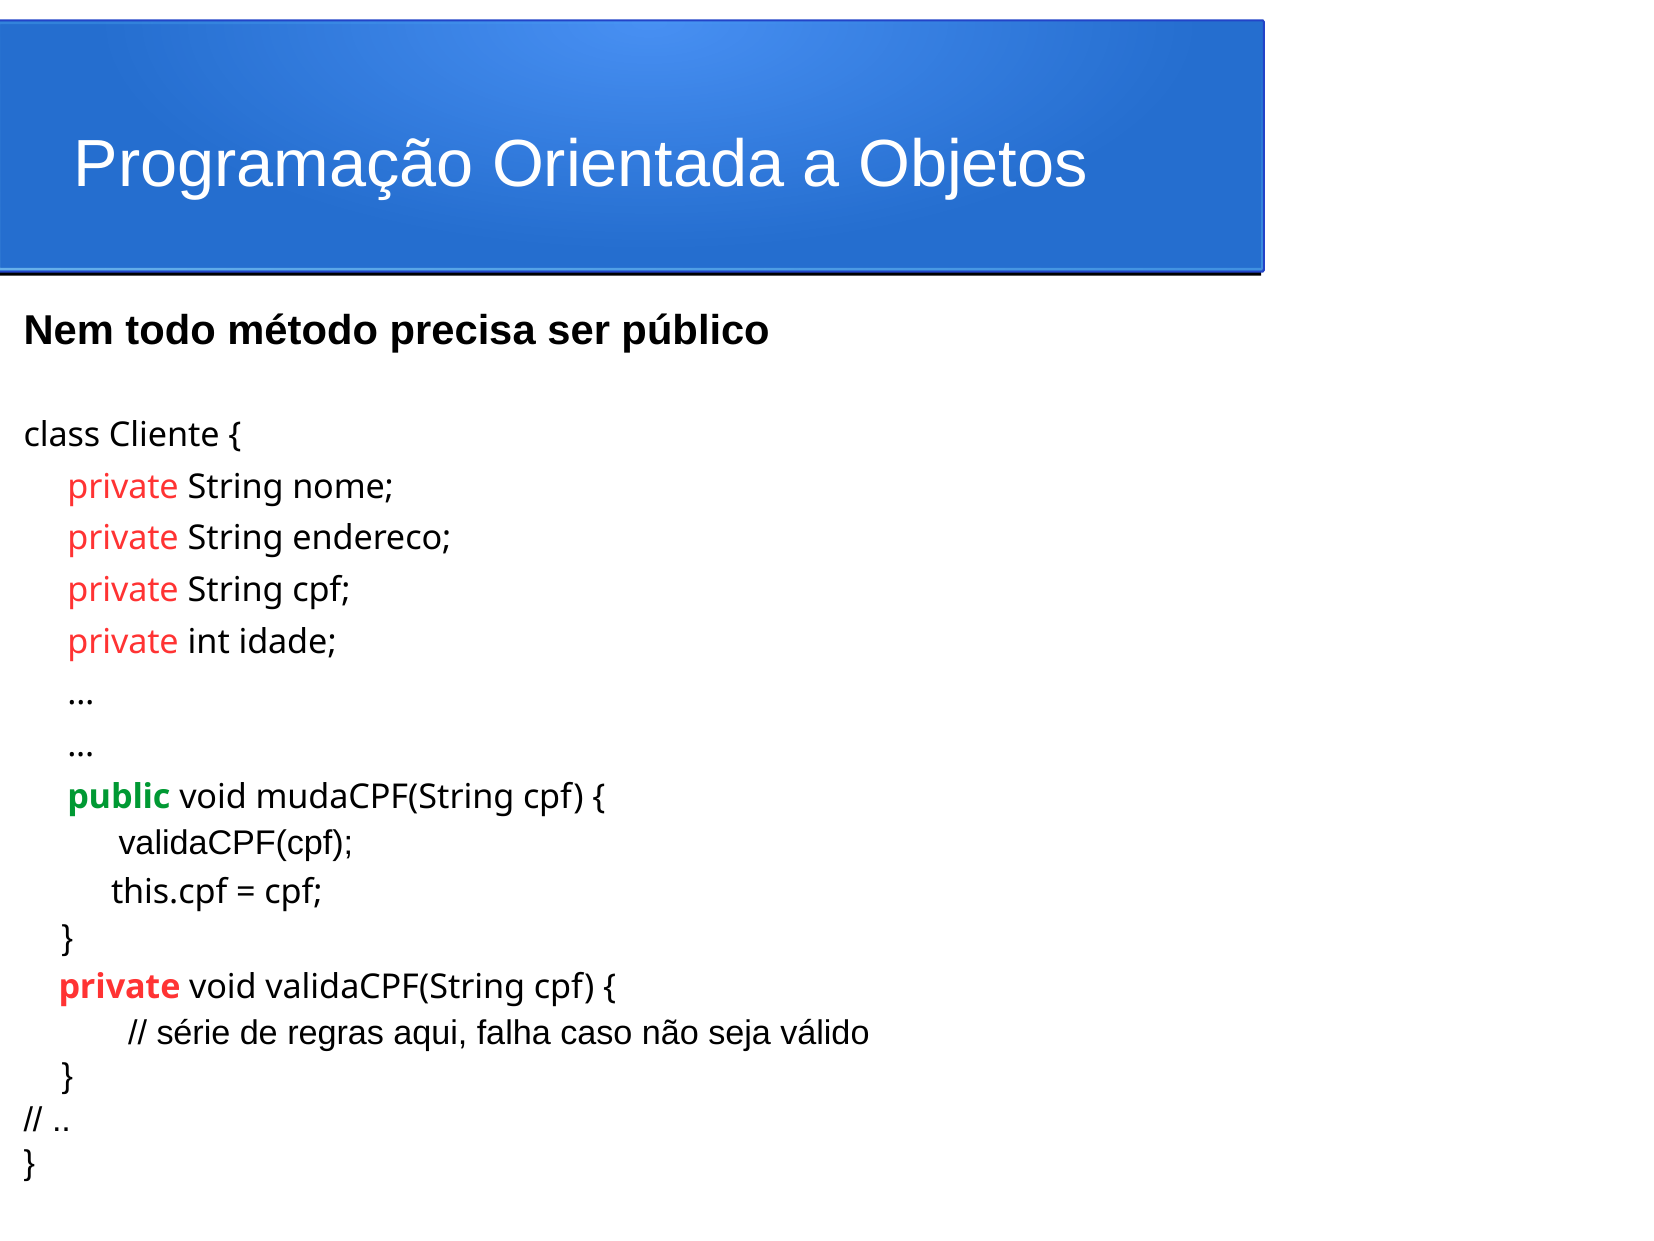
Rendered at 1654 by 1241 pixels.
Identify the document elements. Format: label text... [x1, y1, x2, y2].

text_box Programação Orientada a Objetos [73, 125, 1123, 201]
list Nem todo método precisa ser público class Cliente { private String nome; private String endereco; private String cpf; private int idade; … ... public void mudaCPF(String cpf) { validaCPF(cpf); this.cpf = cpf; } private void validaCPF(String cpf) { // série de regras aqui, falha caso não seja válido } // .. } [23, 307, 1630, 1193]
